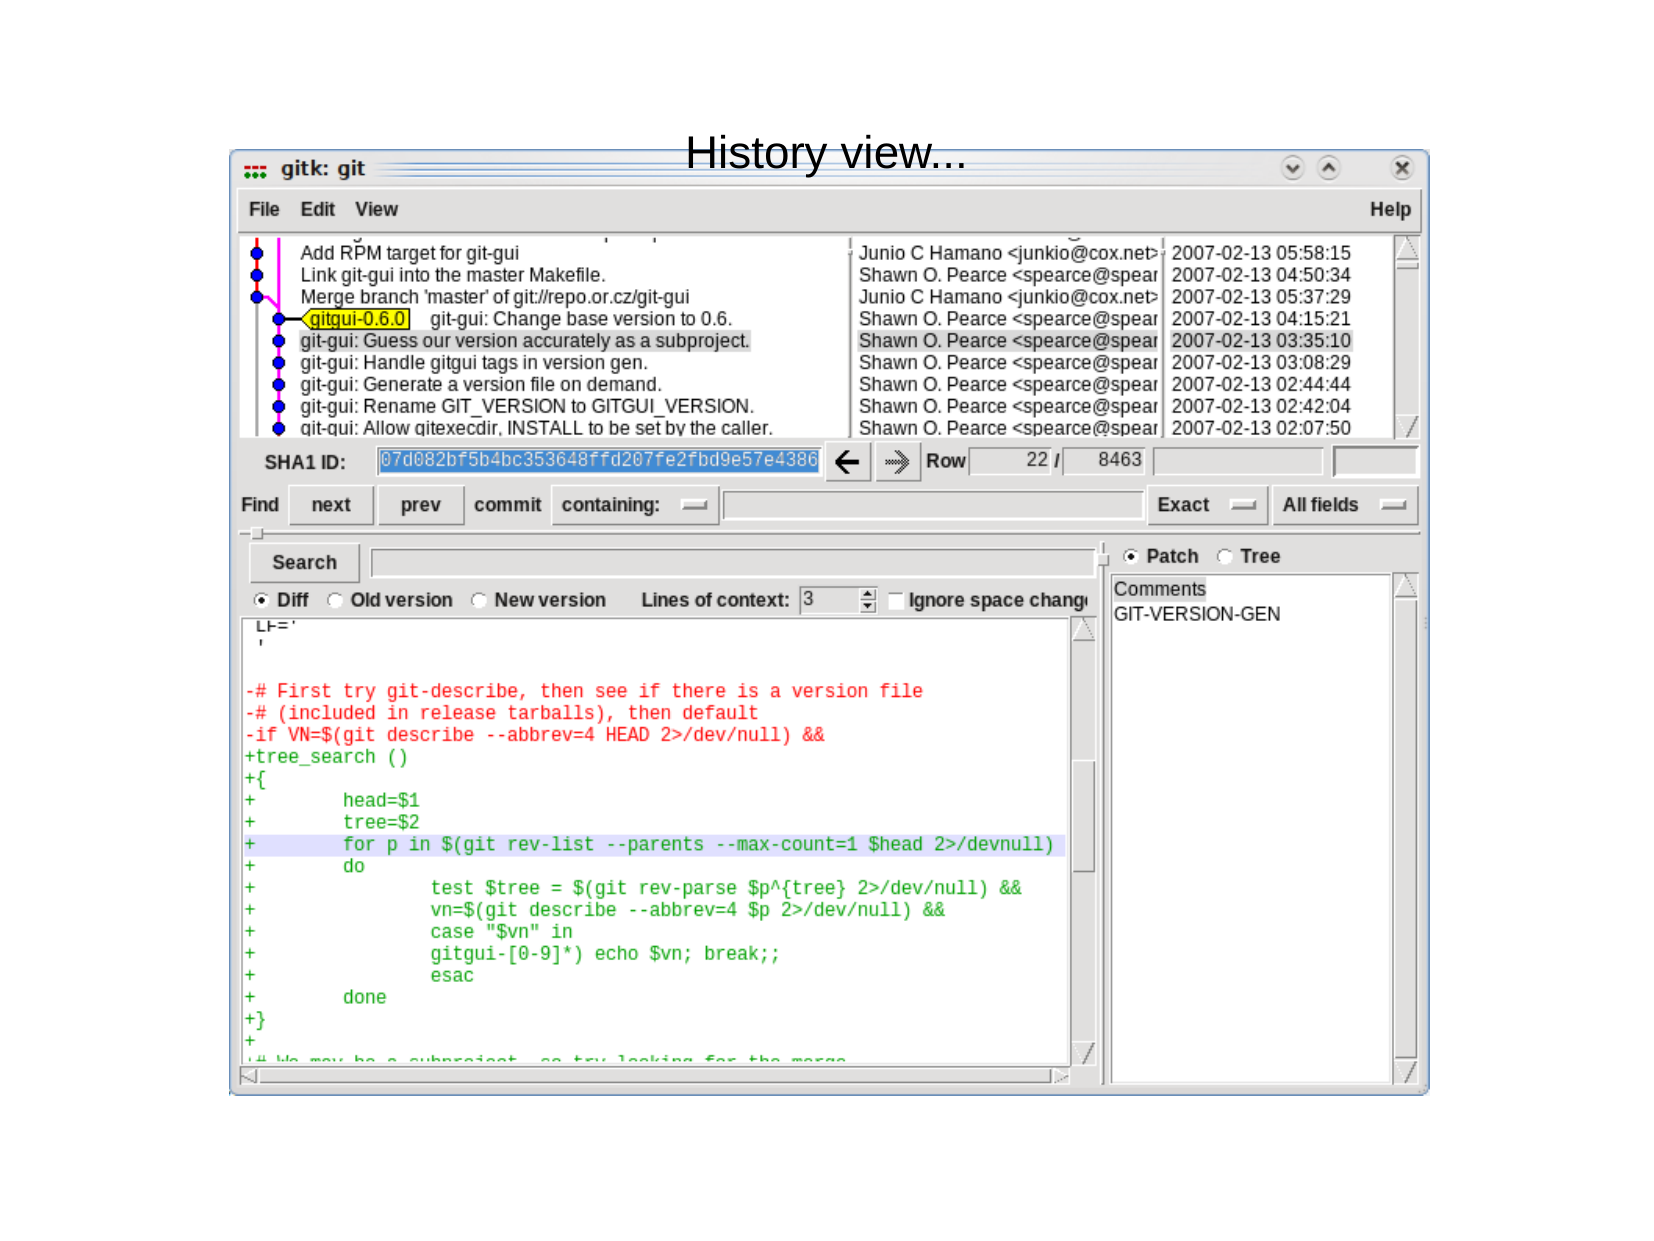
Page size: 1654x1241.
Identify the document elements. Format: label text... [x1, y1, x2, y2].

title History view... [82, 56, 1571, 250]
picture [229, 250, 1430, 1096]
